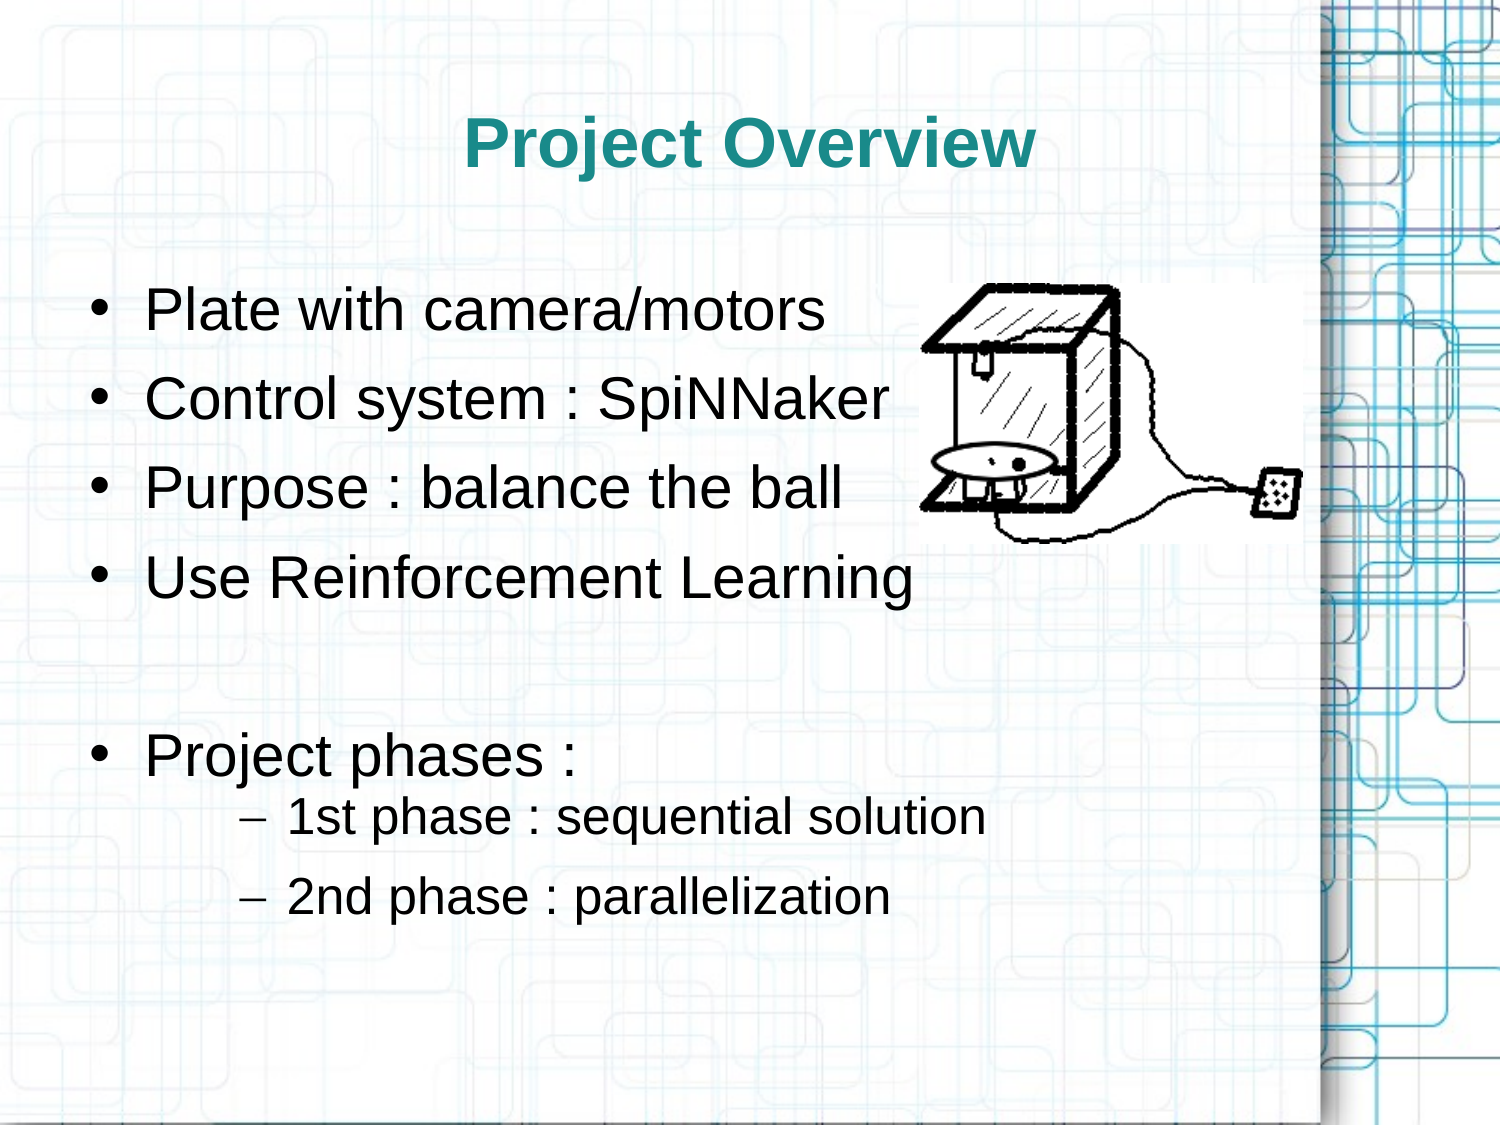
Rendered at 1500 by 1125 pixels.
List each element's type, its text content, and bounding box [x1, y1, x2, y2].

picture [0, 0, 1500, 1125]
list Plate with camera/motors Control system : SpiNNaker Purpose : balance the ball Use Reinforcement Learning Project phases : 1st phase : sequential solution 2nd phase : parallelization [75, 262, 1426, 1044]
title Project Overview [75, 45, 1426, 233]
